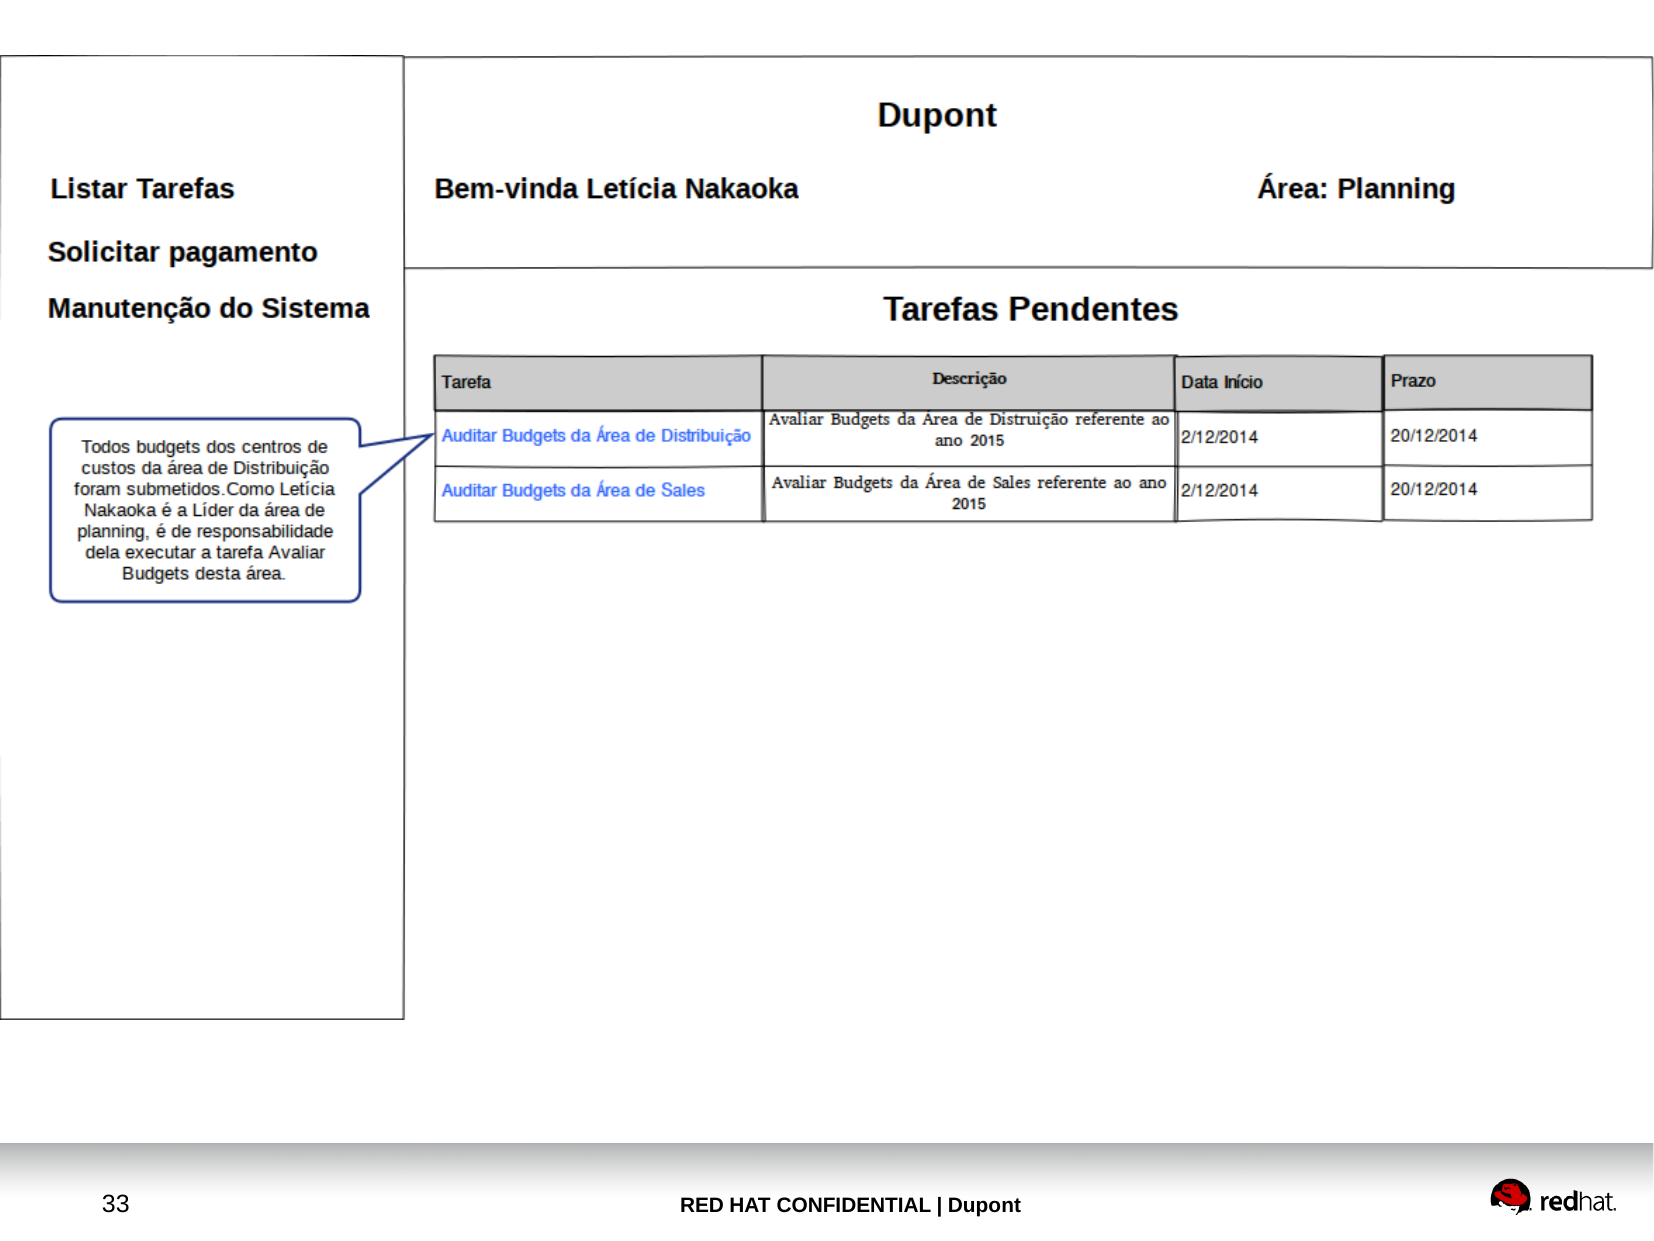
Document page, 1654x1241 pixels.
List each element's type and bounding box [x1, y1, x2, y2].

picture [0, 1143, 1654, 1241]
picture [0, 55, 1654, 1021]
